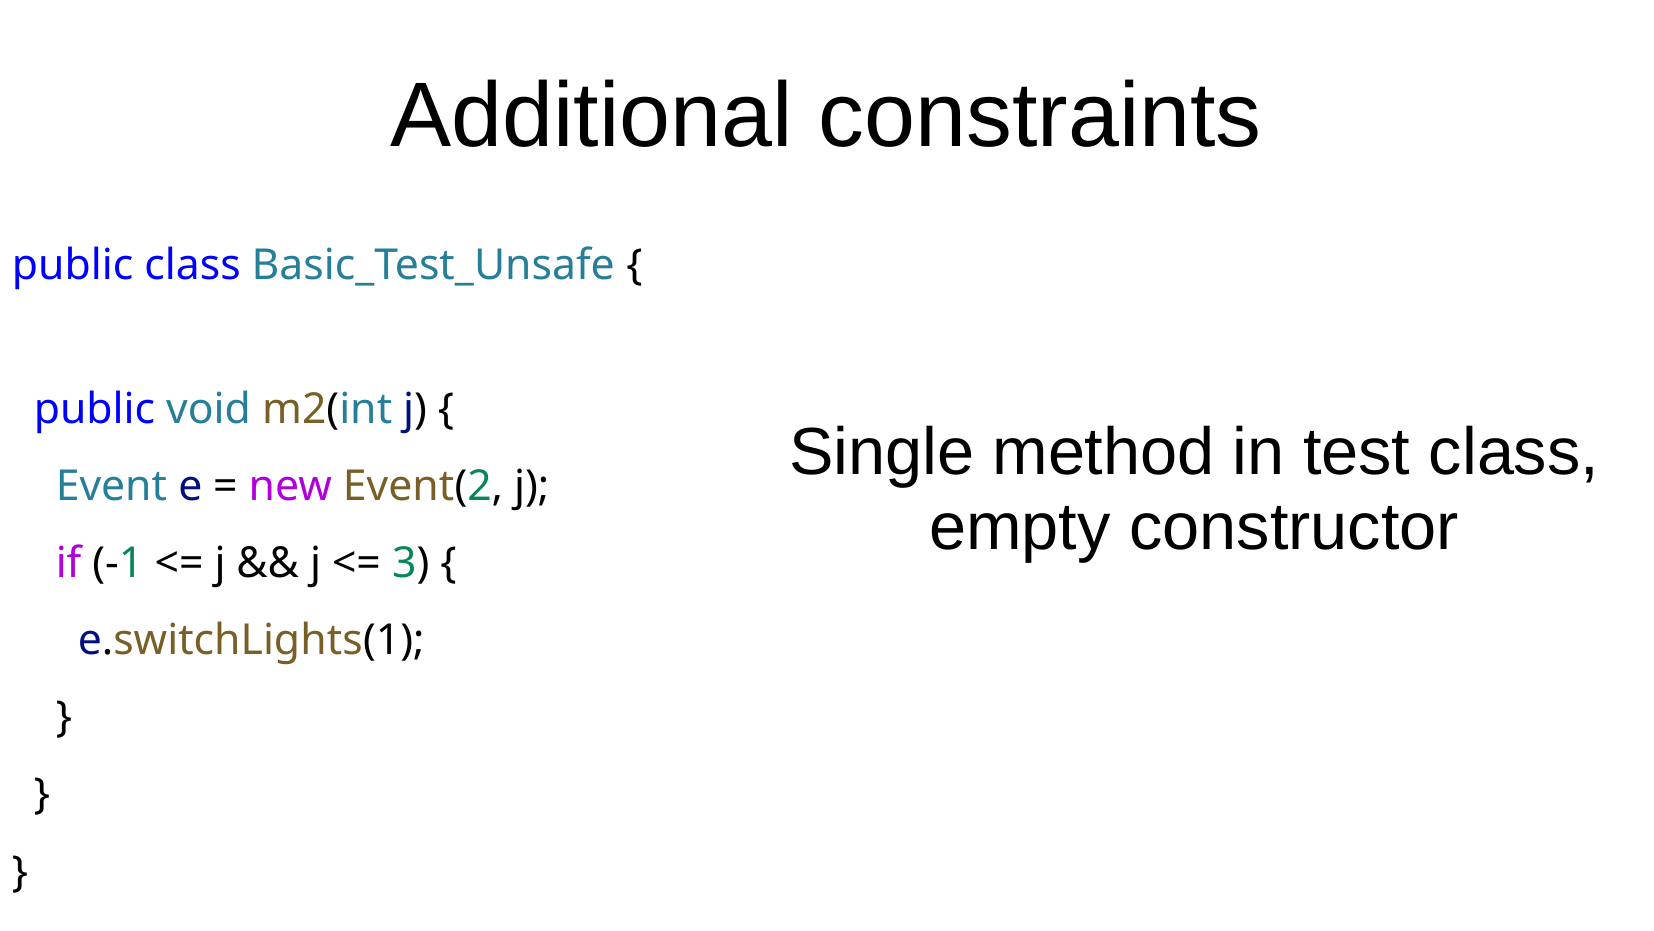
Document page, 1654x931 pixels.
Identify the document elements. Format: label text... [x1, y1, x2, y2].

list Single method in test class, empty constructor [642, 414, 1654, 615]
title Additional constraints [1156, 37, 1571, 193]
list public class Basic_Test_Unsafe { public void m2(int j) { Event e = new Event(2, j); if (-1 <= j && j <= 3) { e.switchLights(1); } } } [11, 12, 1156, 901]
